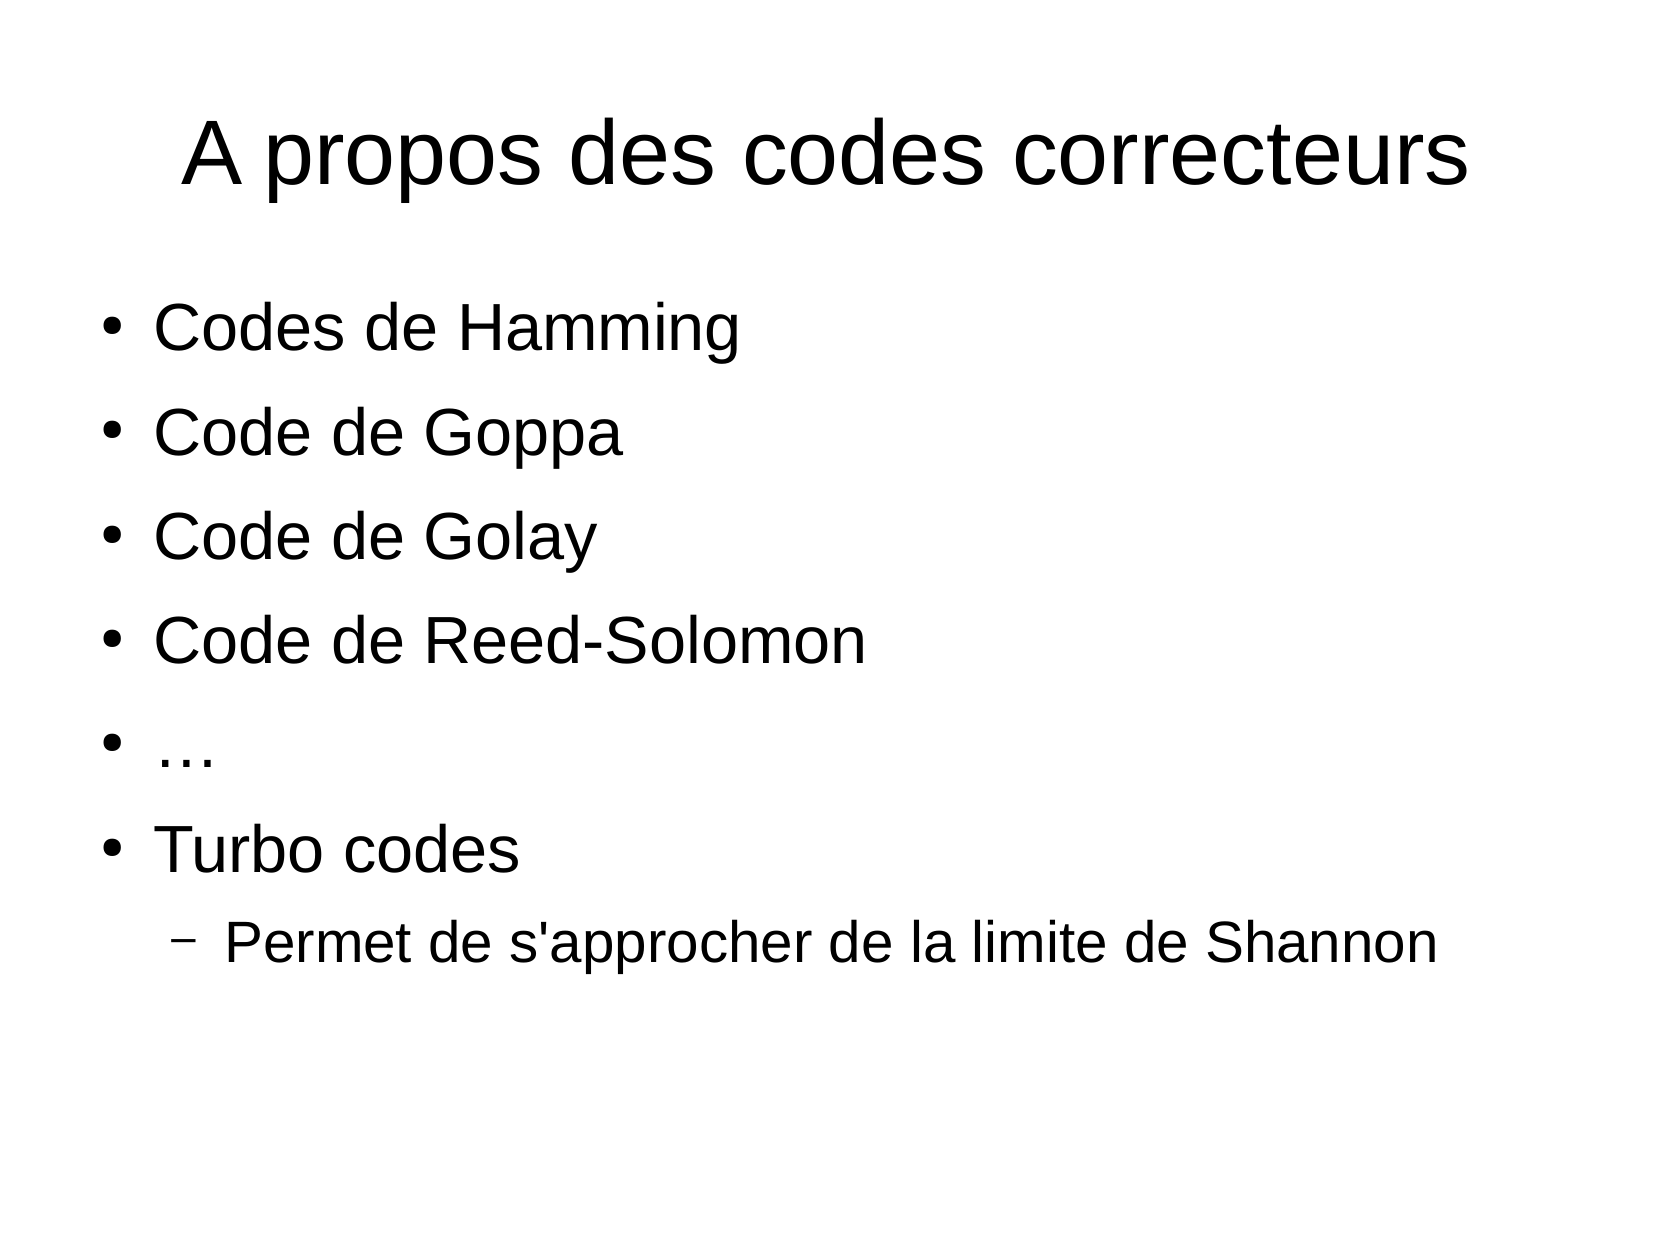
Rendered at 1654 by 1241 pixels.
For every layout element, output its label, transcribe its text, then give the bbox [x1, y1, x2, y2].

list Codes de Hamming Code de Goppa Code de Golay Code de Reed-Solomon … Turbo codes Permet de s'approcher de la limite de Shannon [82, 290, 1538, 1010]
title A propos des codes correcteurs [82, 49, 1571, 257]
